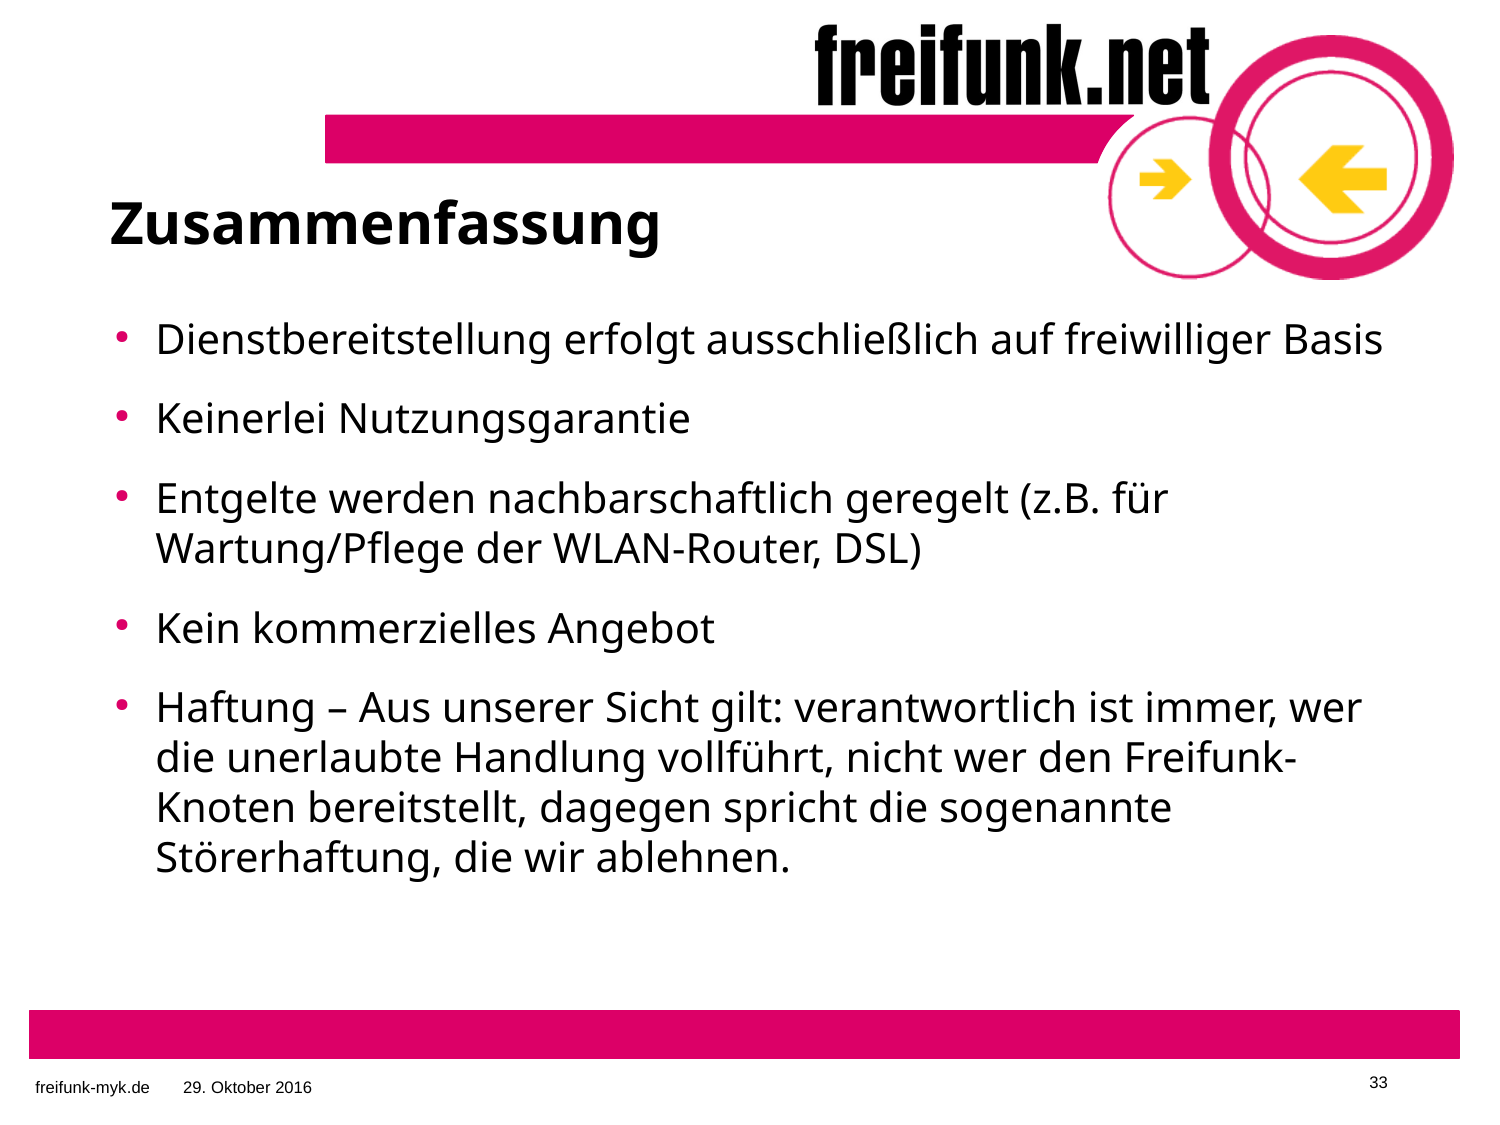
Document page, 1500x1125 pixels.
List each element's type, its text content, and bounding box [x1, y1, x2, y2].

picture [816, 24, 1454, 280]
list Dienstbereitstellung erfolgt ausschließlich auf freiwilliger Basis Keinerlei Nutzungsgarantie Entgelte werden nachbarschaftlich geregelt (z.B. für Wartung/Pflege der WLAN-Router, DSL) Kein kommerzielles Angebot Haftung – Aus unserer Sicht gilt: verantwortlich ist immer, wer die unerlaubte Handlung vollführt, nicht wer den Freifunk-Knoten bereitstellt, dagegen spricht die sogenannte Störerhaftung, die wir ablehnen. [110, 312, 1392, 1000]
title Zusammenfassung [110, 160, 1093, 282]
